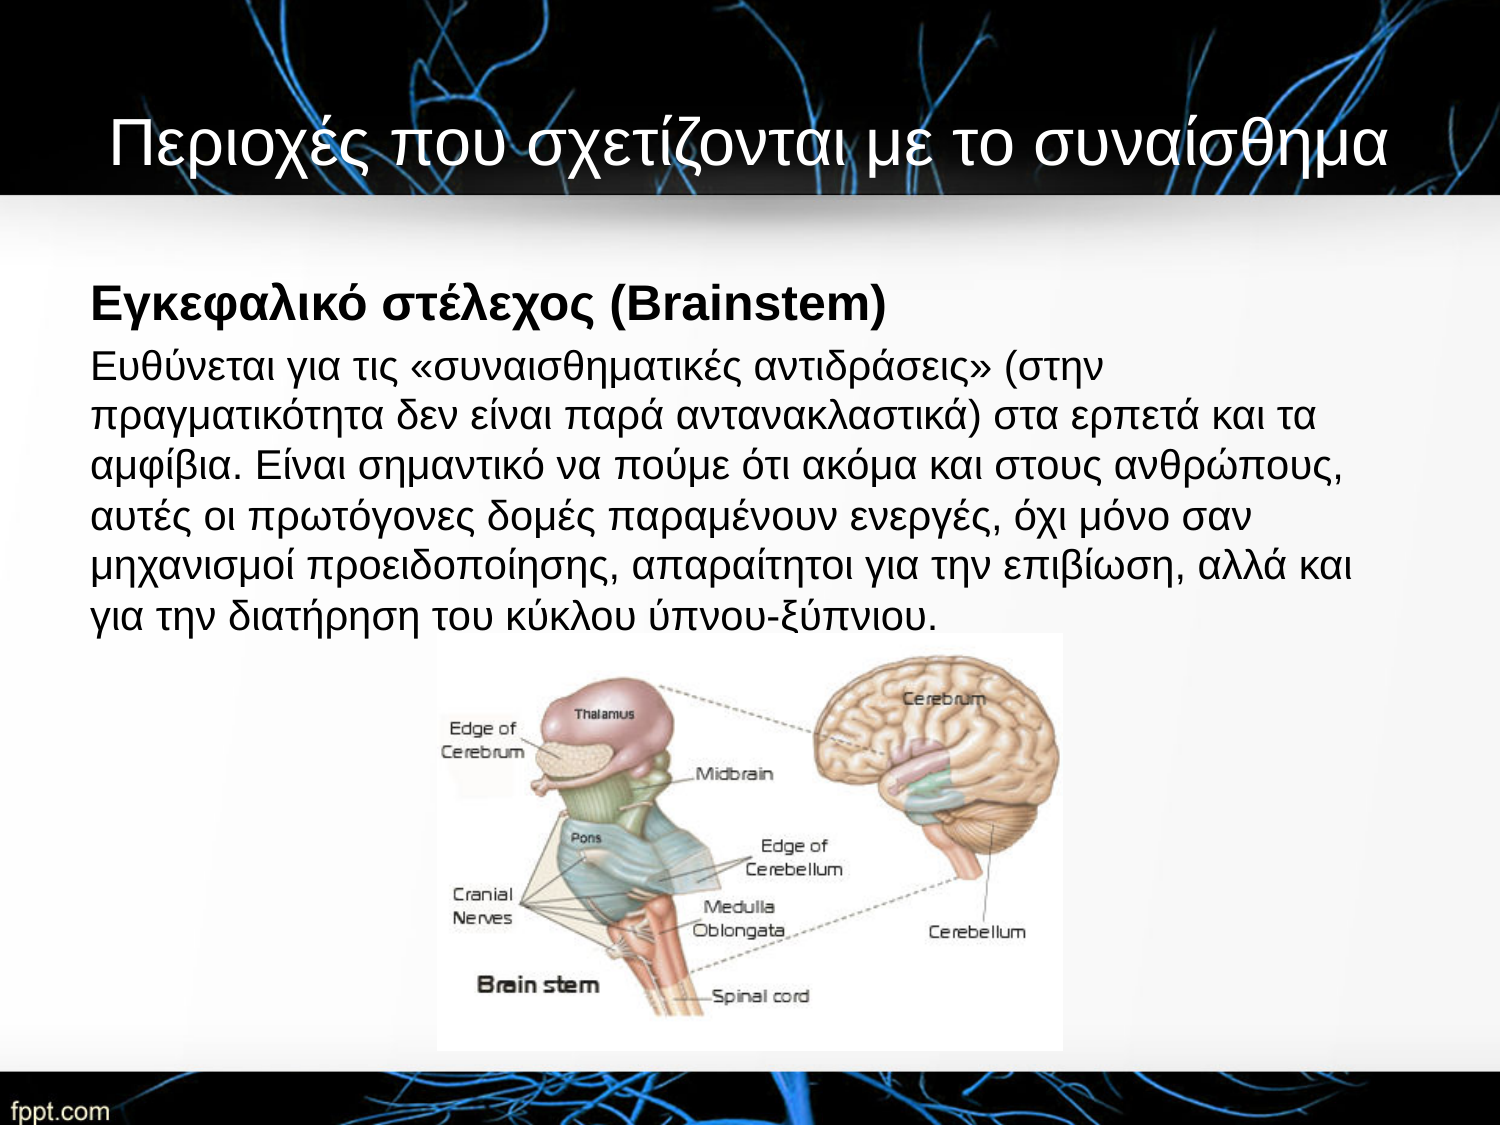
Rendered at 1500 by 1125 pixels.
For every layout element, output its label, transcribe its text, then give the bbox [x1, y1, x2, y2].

list Εγκεφαλικό στέλεχος (Brainstem) Ευθύνεται για τις «συναισθηματικές αντιδράσεις» (στην πραγματικότητα δεν είναι παρά αντανακλαστικά) στα ερπετά και τα αμφίβια. Είναι σημαντικό να πούμε ότι ακόμα και στους ανθρώπους, αυτές οι πρωτόγονες δομές παραμένουν ενεργές, όχι μόνο σαν μηχανισμοί προειδοποίησης, απαραίτητοι για την επιβίωση, αλλά και για την διατήρηση του κύκλου ύπνου-ξύπνιου. [75, 262, 1425, 1005]
title Περιοχές που σχετίζονται με το συναίσθημα [75, 45, 1425, 233]
picture [0, 0, 1500, 1125]
